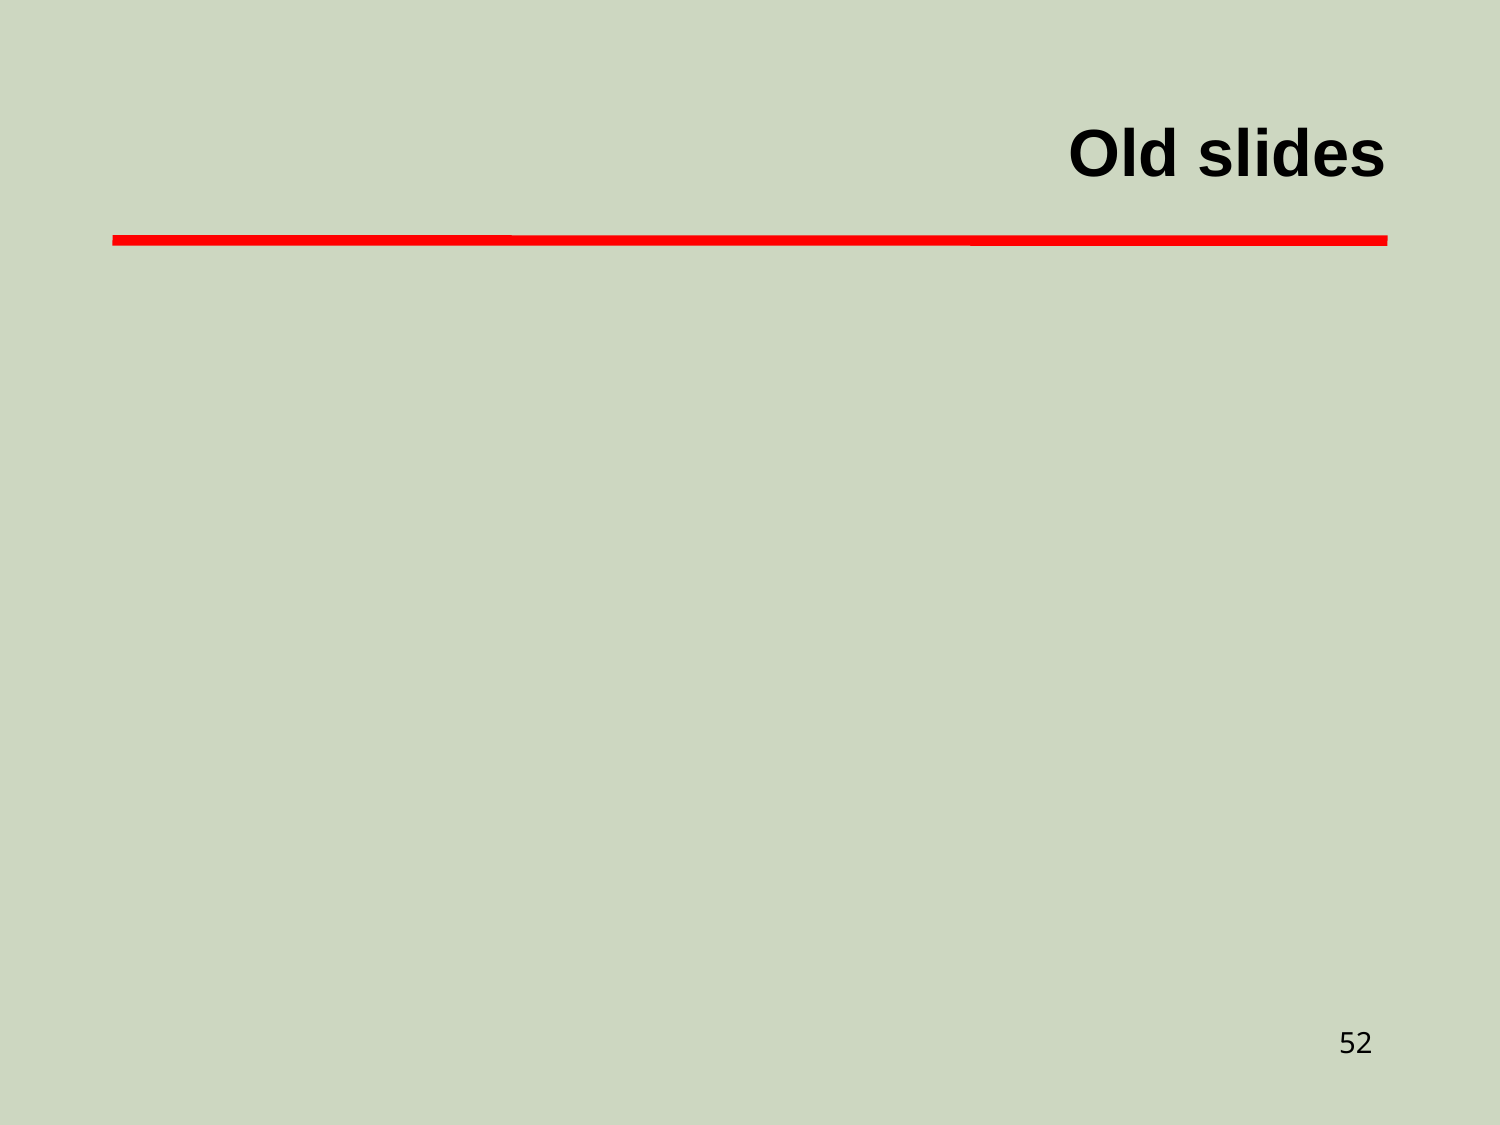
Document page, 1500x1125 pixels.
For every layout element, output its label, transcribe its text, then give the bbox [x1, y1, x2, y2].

title Old slides [124, 93, 1387, 216]
